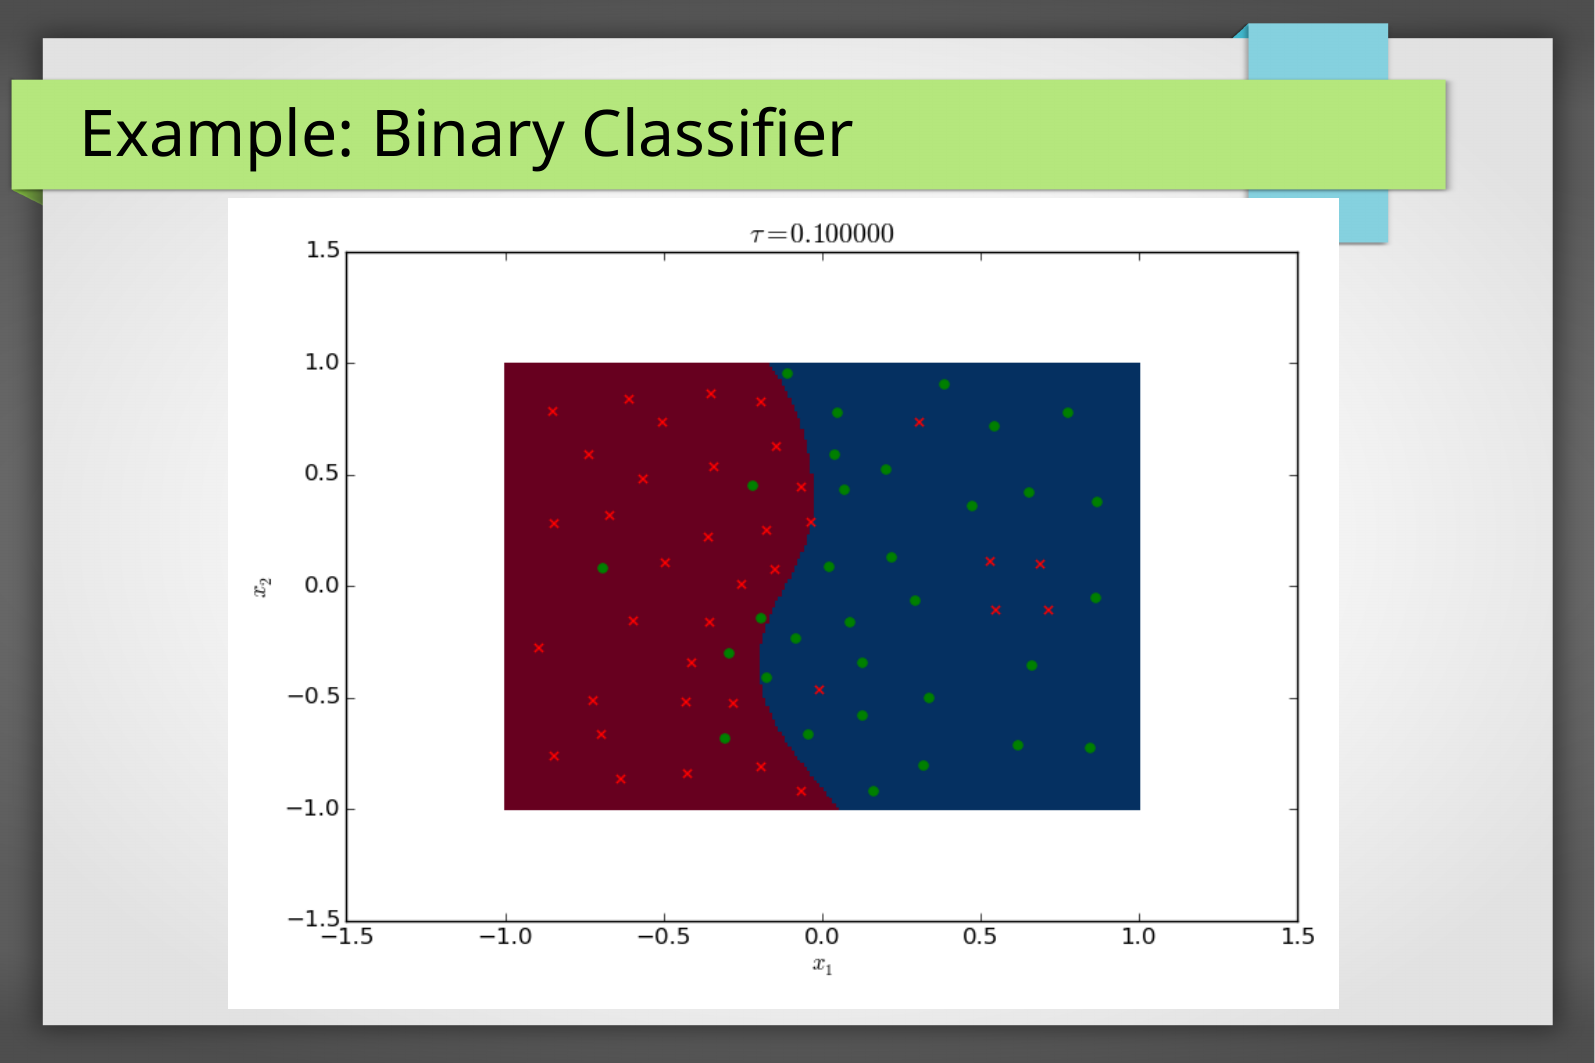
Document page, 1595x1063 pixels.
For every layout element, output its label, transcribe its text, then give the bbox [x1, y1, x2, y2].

title Example: Binary Classifier [79, 78, 1219, 185]
picture [0, 0, 1595, 1063]
